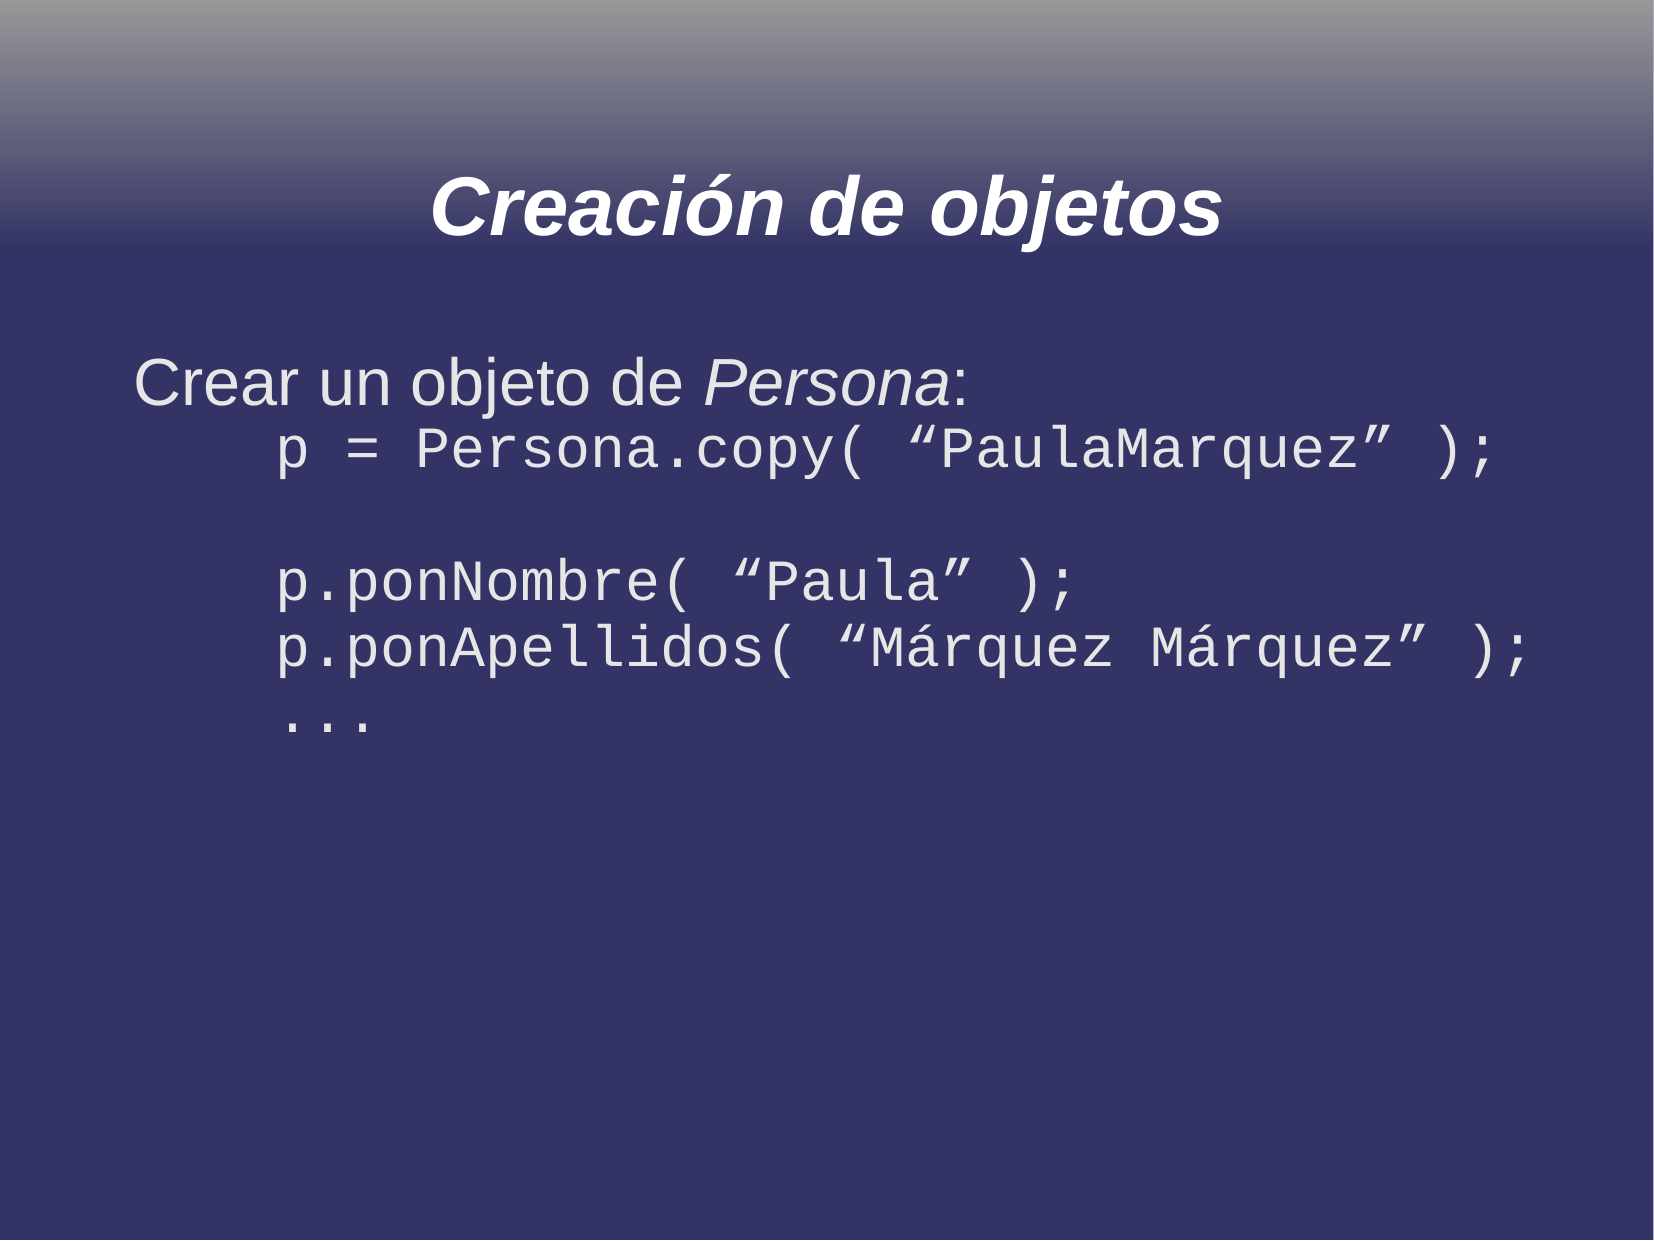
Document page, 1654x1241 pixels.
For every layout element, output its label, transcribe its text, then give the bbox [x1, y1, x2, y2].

title Creación de objetos [121, 102, 1534, 311]
list Crear un objeto de Persona: p = Persona.copy( “PaulaMarquez” ); p.ponNombre( “Paula” ); p.ponApellidos( “Márquez Márquez” ); ... [121, 344, 1589, 911]
